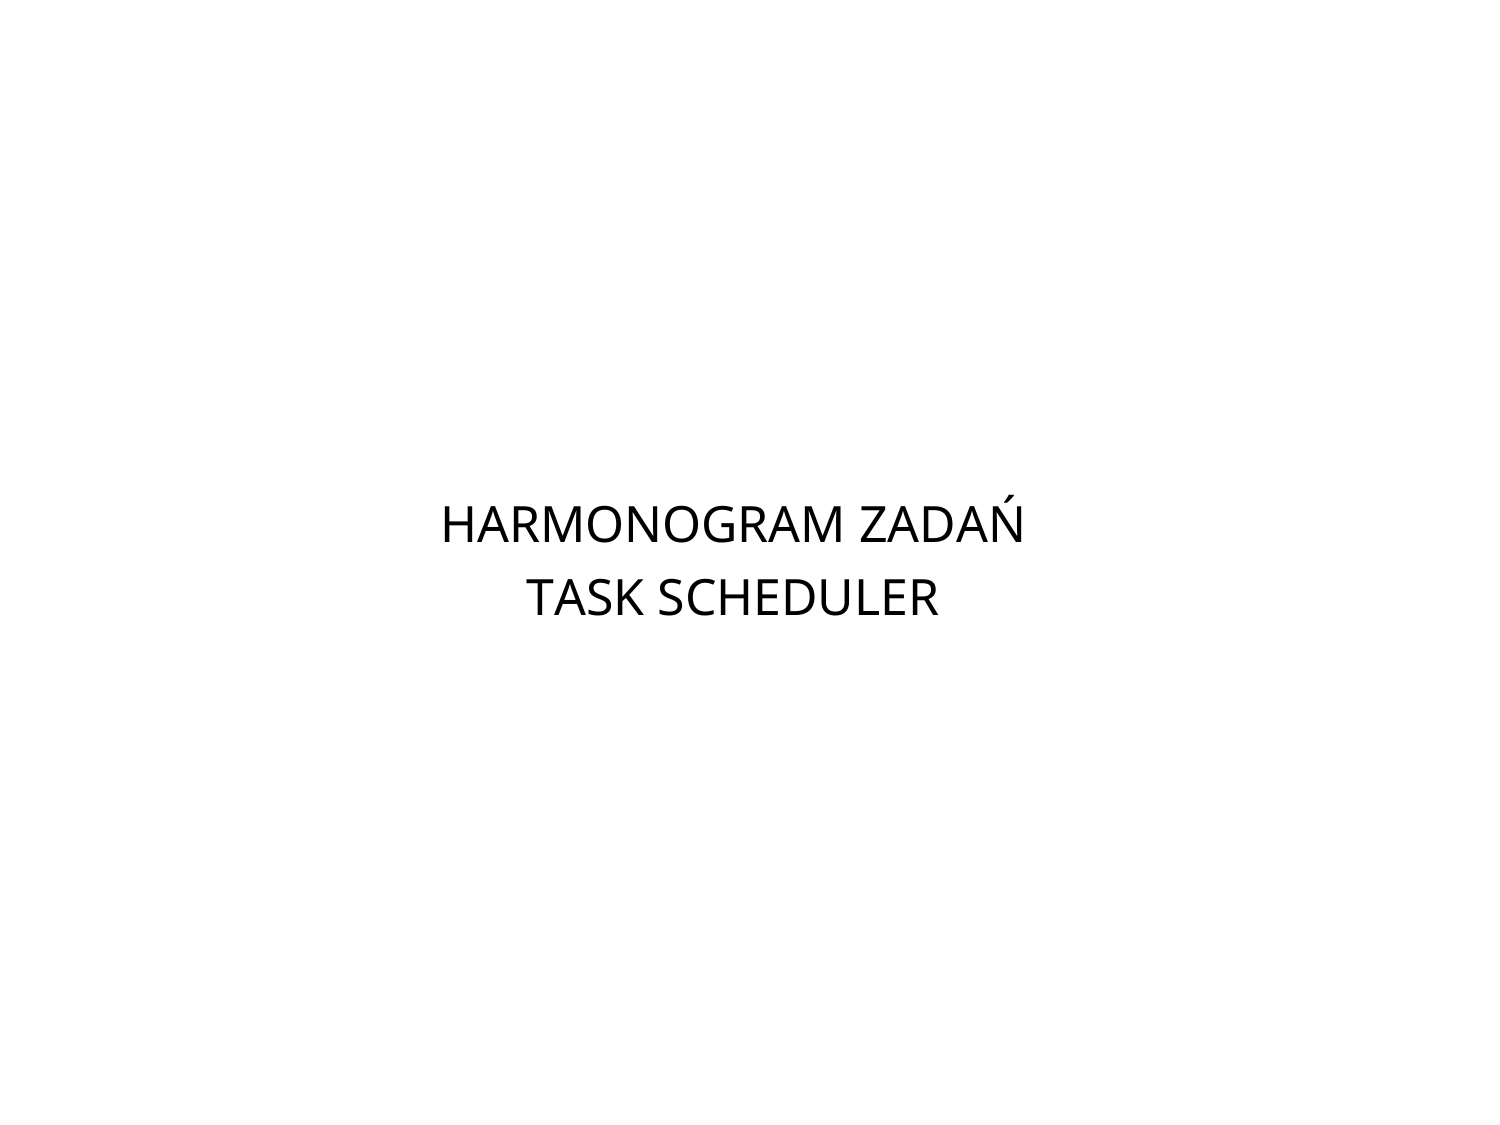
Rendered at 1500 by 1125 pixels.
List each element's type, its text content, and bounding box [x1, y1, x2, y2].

subtitle HARMONOGRAM ZADAŃ TASK SCHEDULER [141, 200, 1325, 917]
